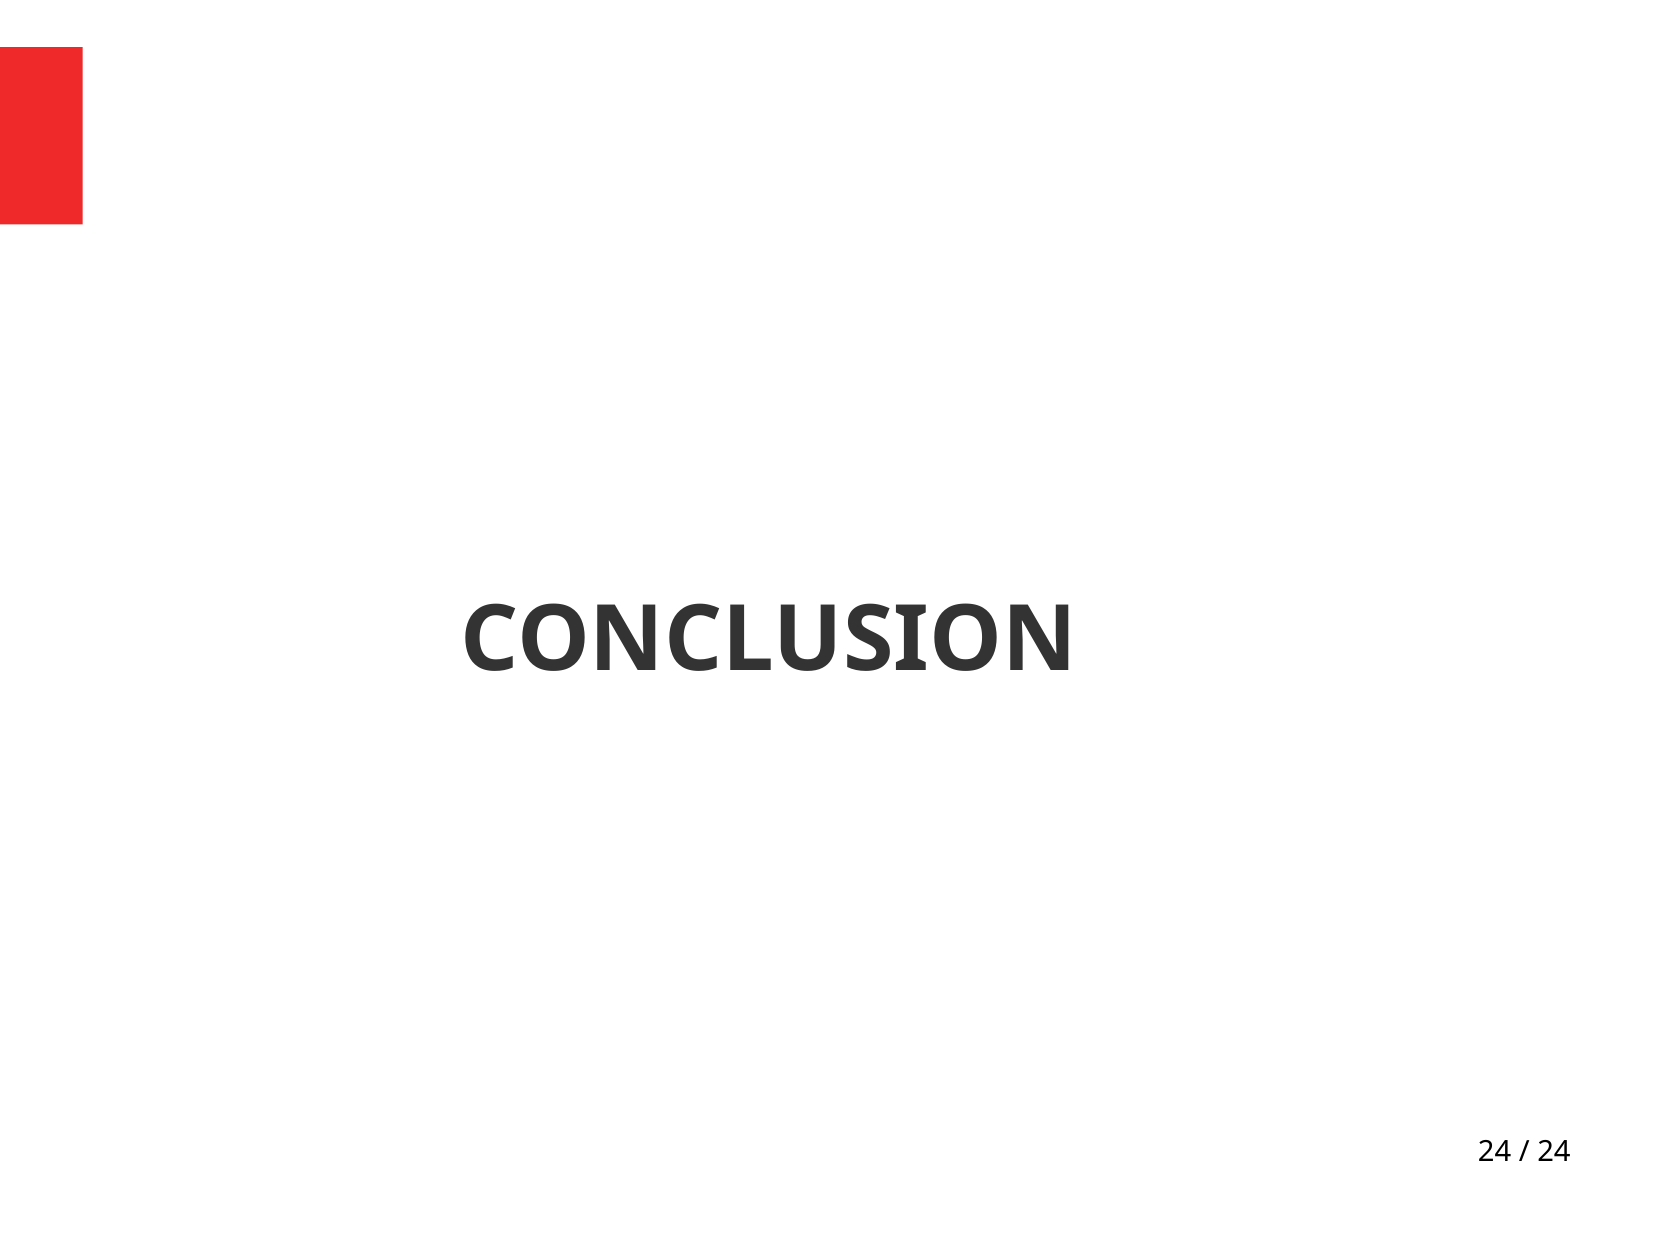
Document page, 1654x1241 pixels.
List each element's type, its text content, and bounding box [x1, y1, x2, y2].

title CONCLUSION [460, 531, 1654, 739]
